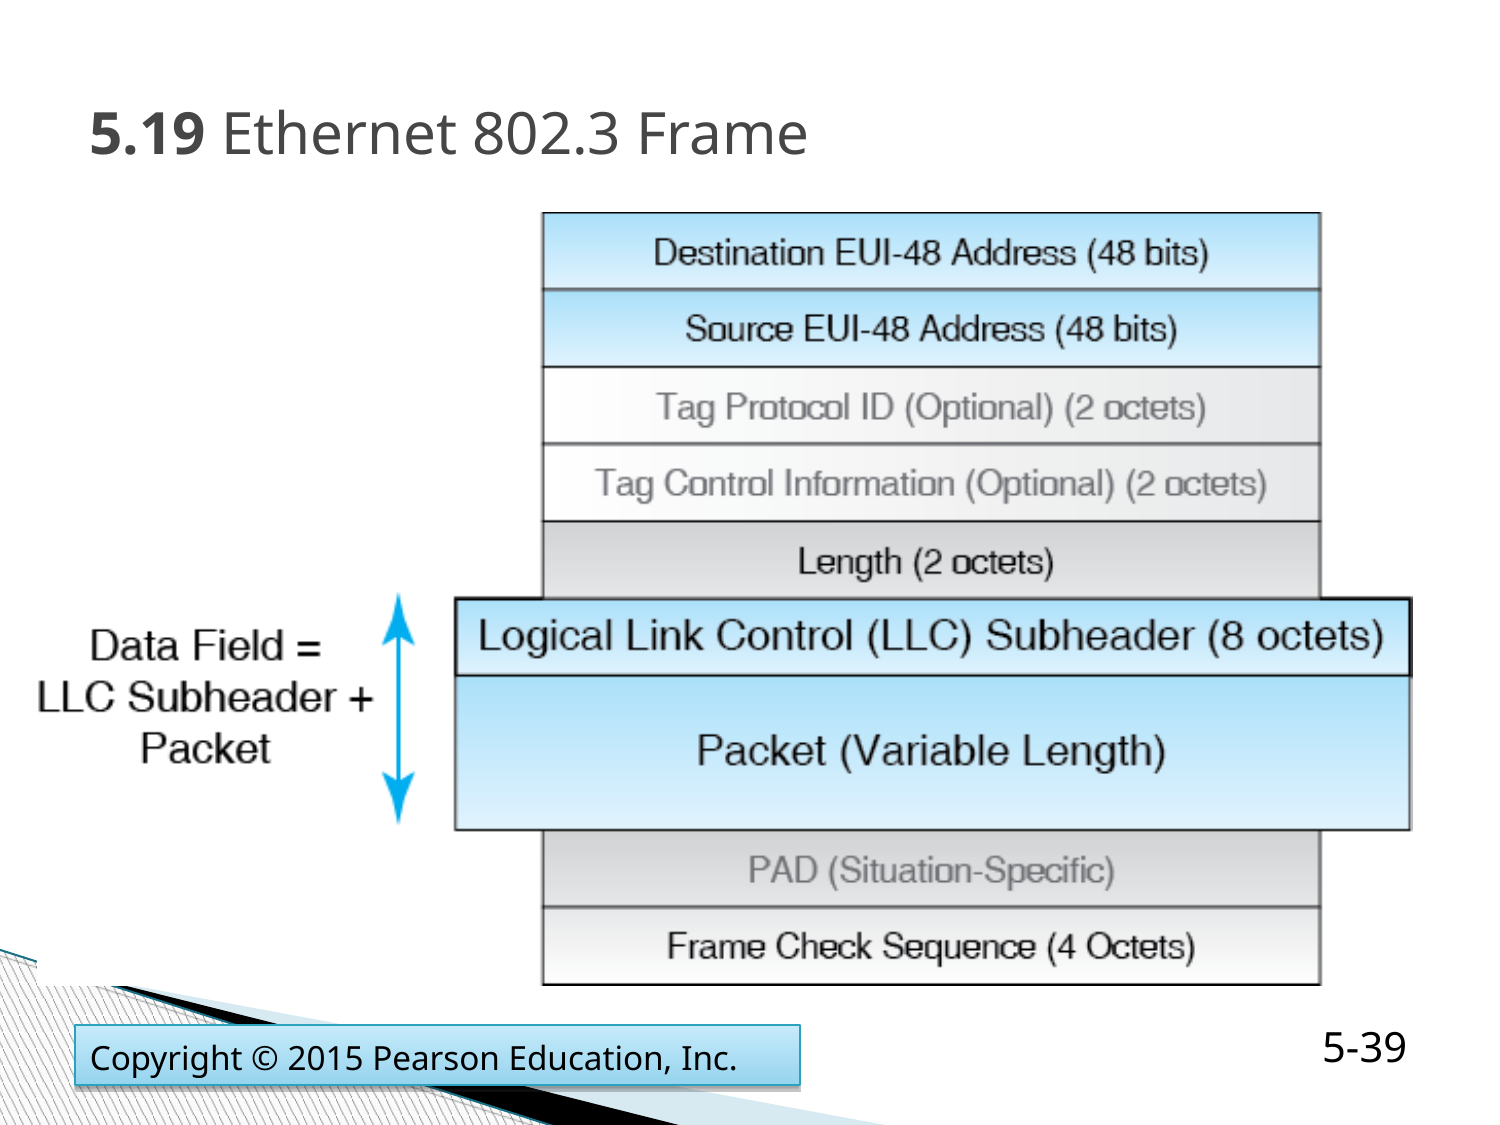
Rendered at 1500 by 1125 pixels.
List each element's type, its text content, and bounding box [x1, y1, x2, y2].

title 5.19 Ethernet 802.3 Frame [75, 62, 1425, 200]
footer Copyright © 2015 Pearson Education, Inc. [75, 1025, 800, 1085]
picture [0, 212, 1413, 1125]
slide_number 5-<number> [1262, 1025, 1423, 1085]
